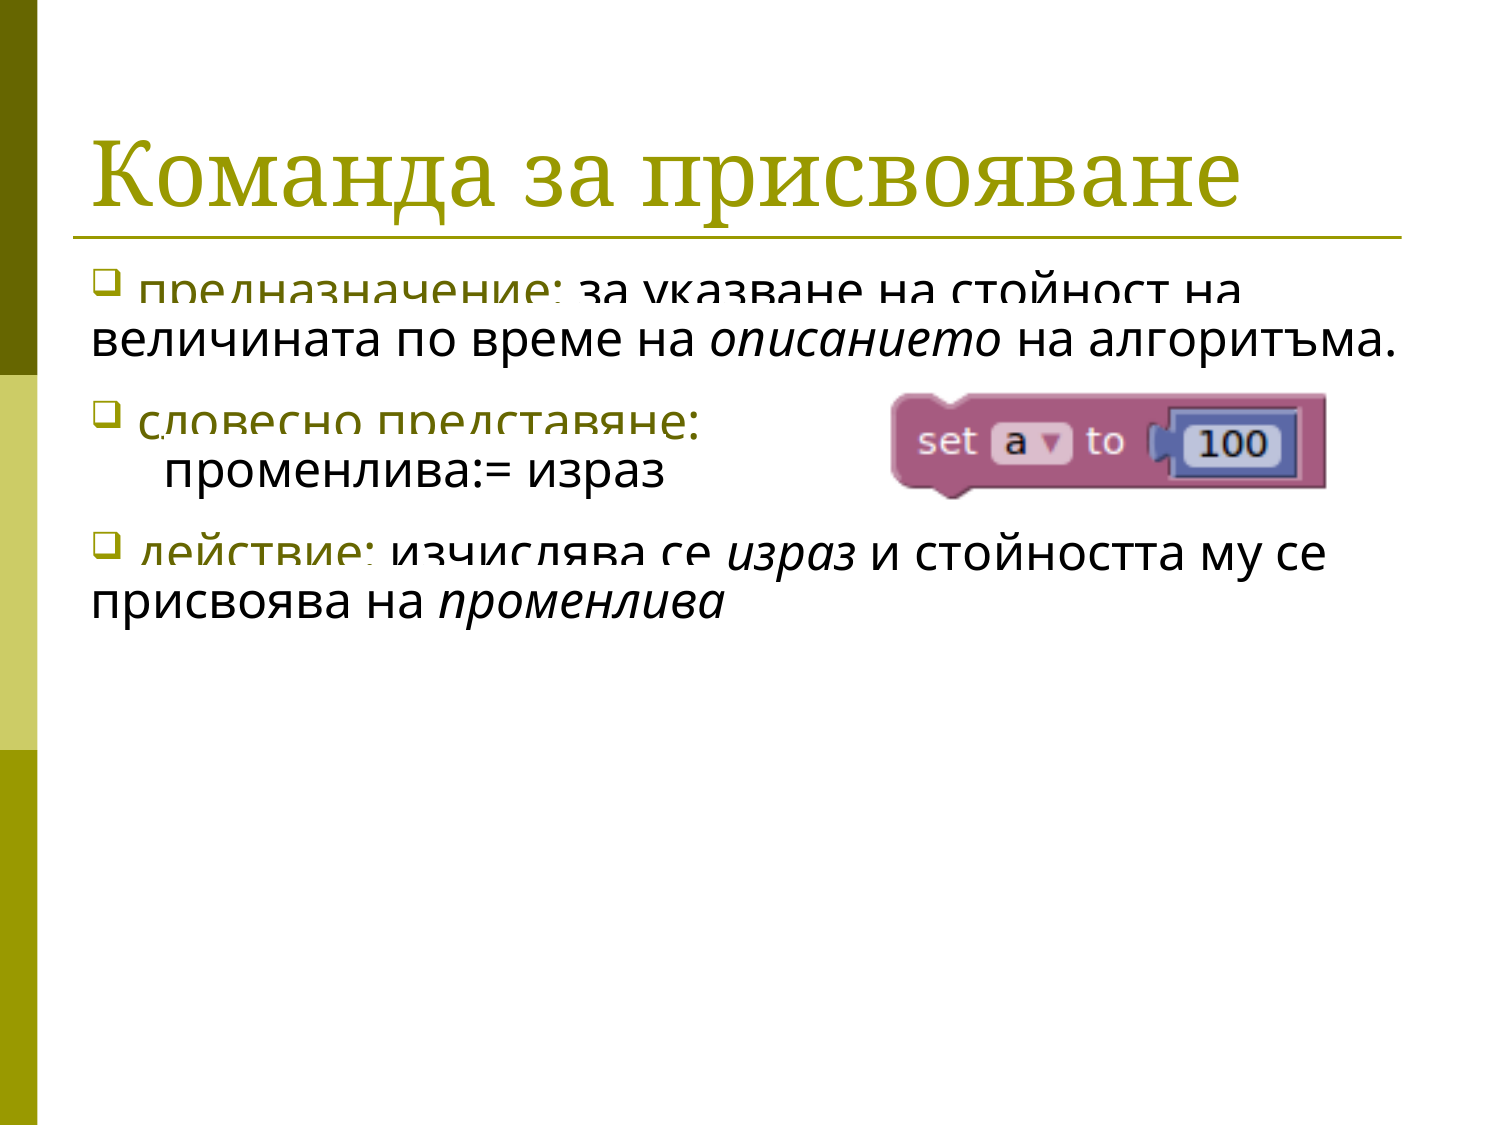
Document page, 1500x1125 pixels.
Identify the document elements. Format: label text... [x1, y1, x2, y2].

title Команда за присвояване [75, 0, 1500, 233]
list предназначение: за указване на стойност на величината по време на описанието на алгоритъма. словесно представяне: променлива:= израз действие: изчислява се израз и стойността му се присвоява на променлива [75, 262, 1500, 1063]
picture [868, 373, 1377, 521]
